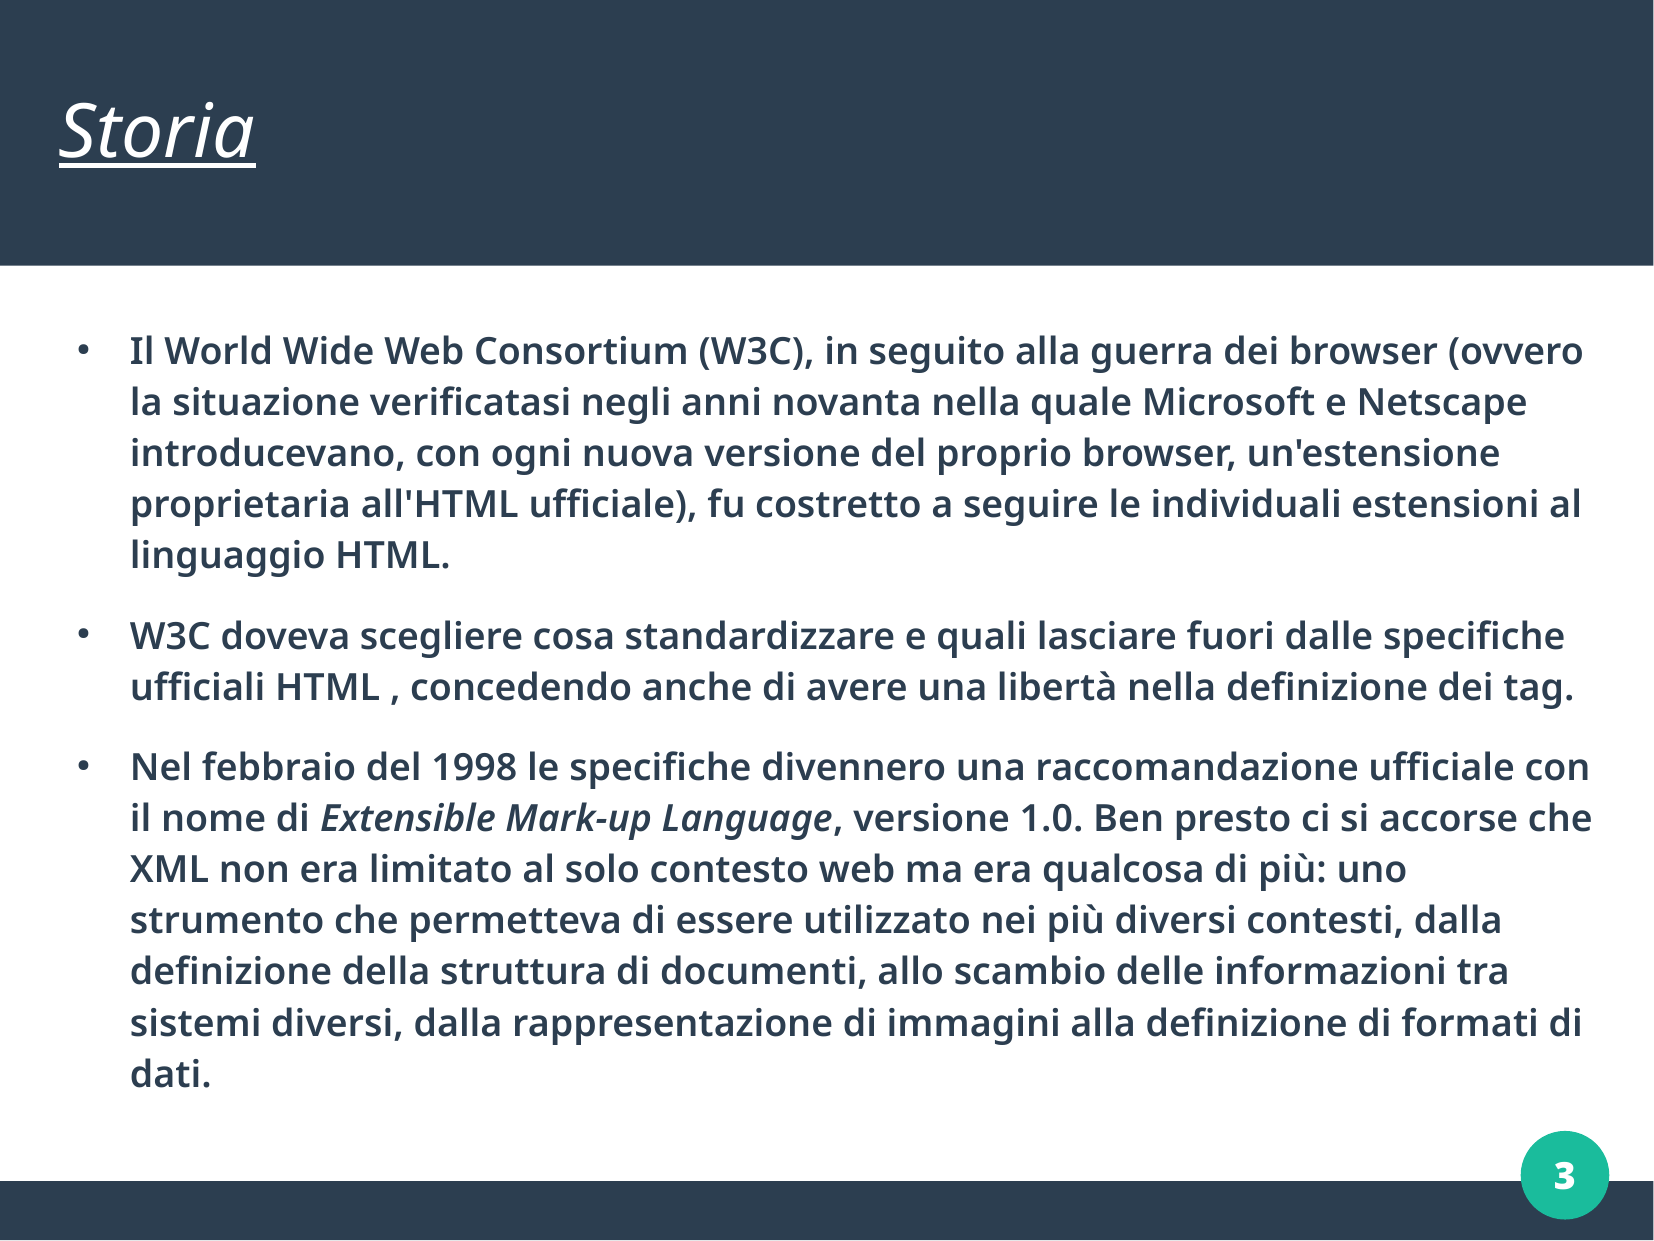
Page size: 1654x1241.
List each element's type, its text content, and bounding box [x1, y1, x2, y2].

list Il World Wide Web Consortium (W3C), in seguito alla guerra dei browser (ovvero la situazione verificatasi negli anni novanta nella quale Microsoft e Netscape introducevano, con ogni nuova versione del proprio browser, un'estensione proprietaria all'HTML ufficiale), fu costretto a seguire le individuali estensioni al linguaggio HTML. W3C doveva scegliere cosa standardizzare e quali lasciare fuori dalle specifiche ufficiali HTML , concedendo anche di avere una libertà nella definizione dei tag. Nel febbraio del 1998 le specifiche divennero una raccomandazione ufficiale con il nome di Extensible Mark-up Language, versione 1.0. Ben presto ci si accorse che XML non era limitato al solo contesto web ma era qualcosa di più: uno strumento che permetteva di essere utilizzato nei più diversi contesti, dalla definizione della struttura di documenti, allo scambio delle informazioni tra sistemi diversi, dalla rappresentazione di immagini alla definizione di formati di dati. [59, 324, 1595, 1152]
title Storia [59, 49, 1595, 207]
